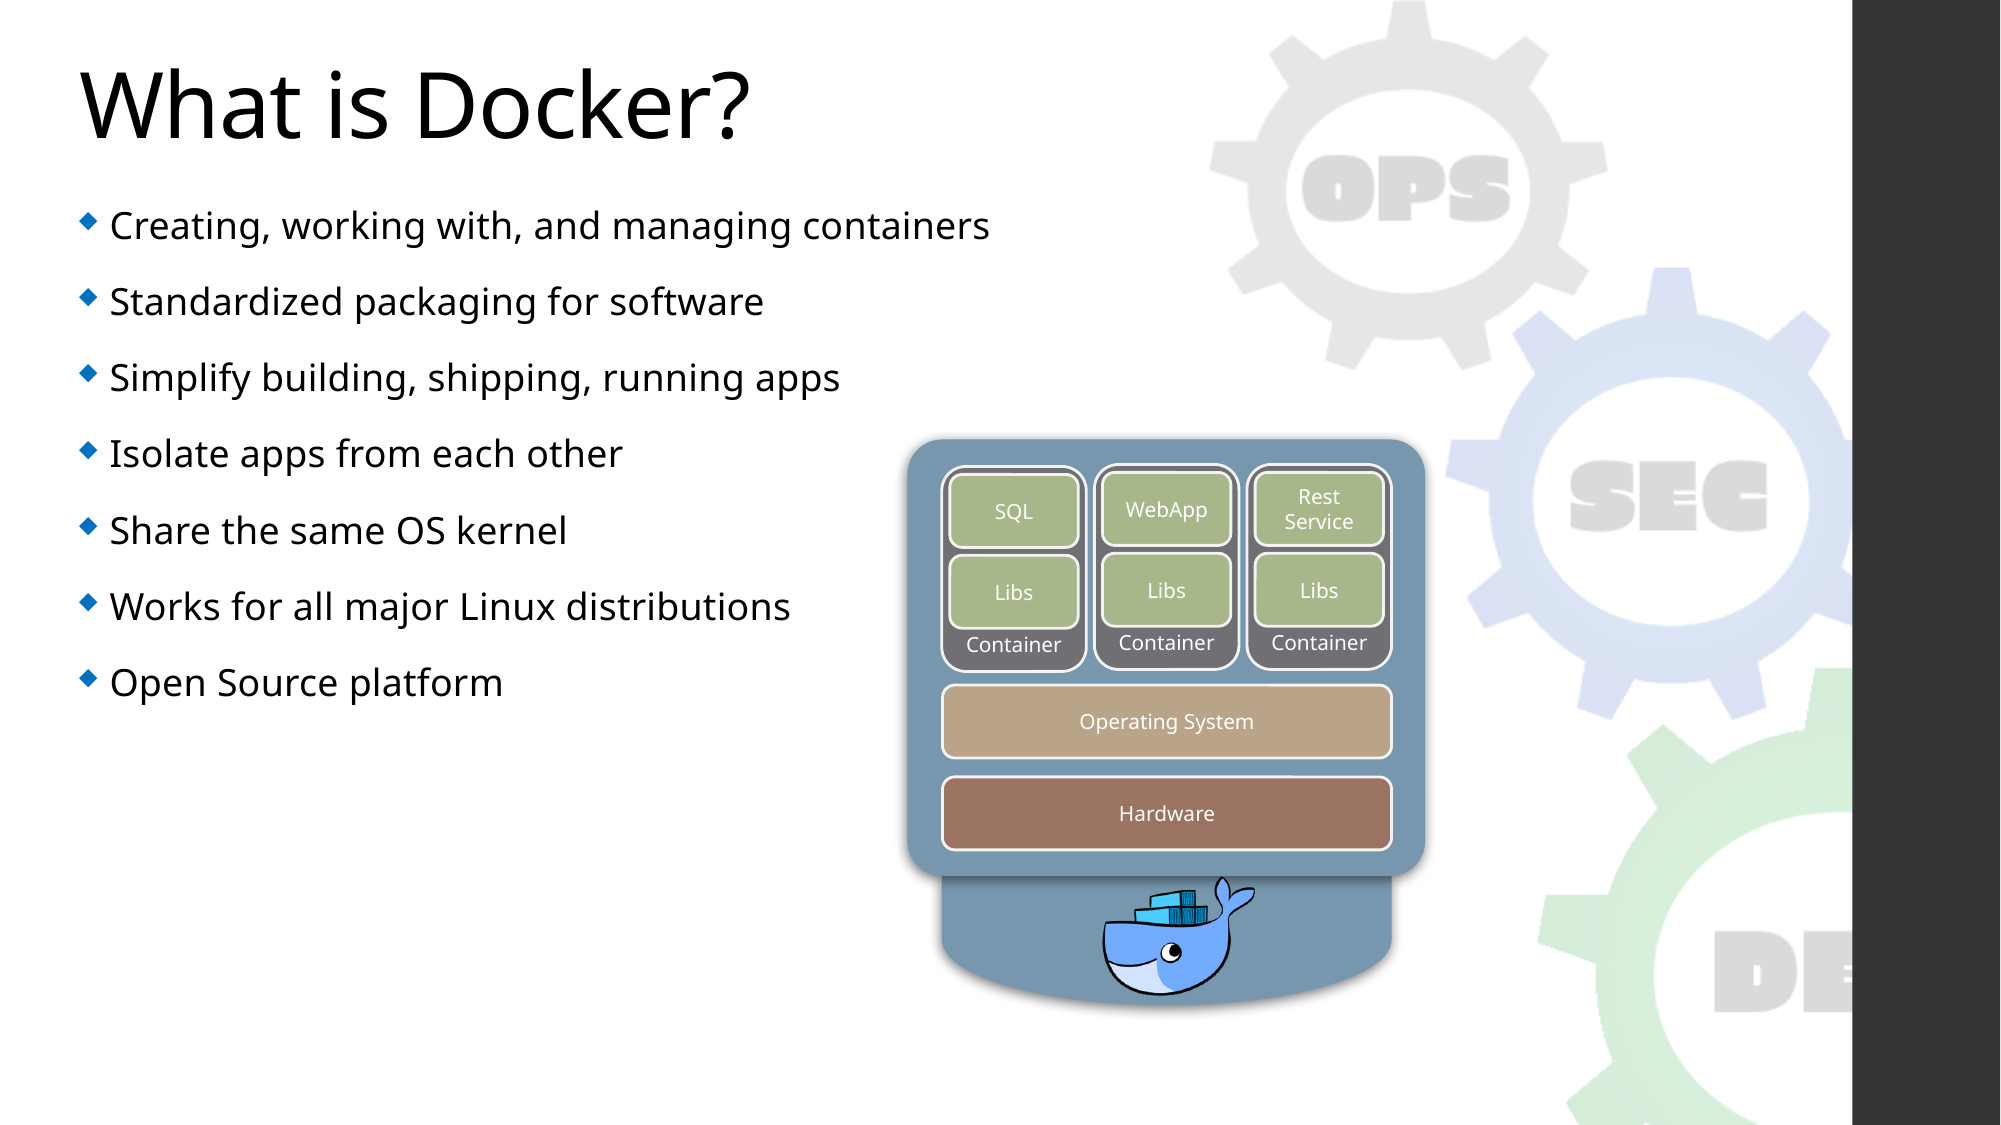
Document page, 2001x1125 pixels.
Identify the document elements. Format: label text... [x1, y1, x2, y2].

text_box Operating System [942, 685, 1392, 759]
text_box Container [1247, 464, 1392, 670]
text_box Libs [1255, 553, 1384, 627]
text_box Libs [949, 555, 1079, 629]
text_box [907, 439, 1426, 1006]
text_box Libs [1102, 553, 1231, 627]
list Creating, working with, and managing containers Standardized packaging for software Simplify building, shipping, running apps Isolate apps from each other Share the same OS kernel Works for all major Linux distributions Open Source platform [64, 198, 1797, 1073]
title What is Docker? [64, 33, 1797, 166]
text_box Hardware [942, 776, 1392, 850]
text_box WebApp [1102, 472, 1231, 546]
text_box SQL [949, 474, 1079, 548]
text_box Container [1094, 464, 1239, 670]
text_box Rest Service [1255, 472, 1384, 546]
picture [1102, 876, 1255, 996]
text_box Container [941, 466, 1087, 672]
